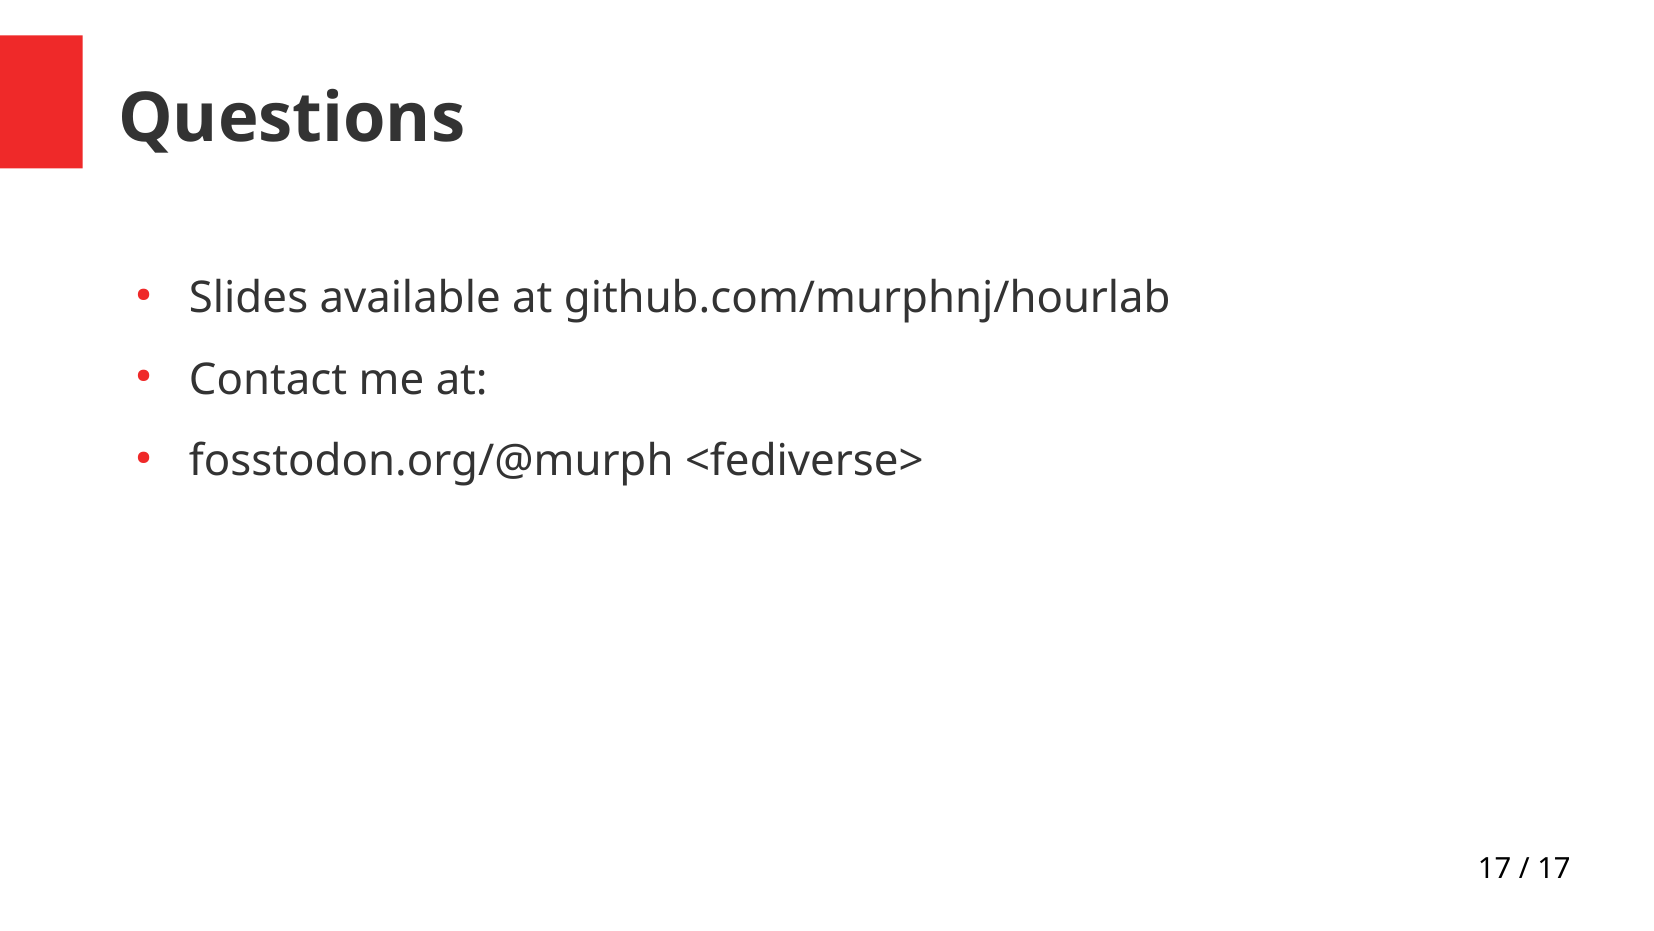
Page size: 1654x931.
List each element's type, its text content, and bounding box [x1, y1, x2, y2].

title Questions [118, 37, 1571, 193]
list Slides available at github.com/murphnj/hourlab Contact me at: fosstodon.org/@murph <fediverse> [118, 265, 1536, 806]
